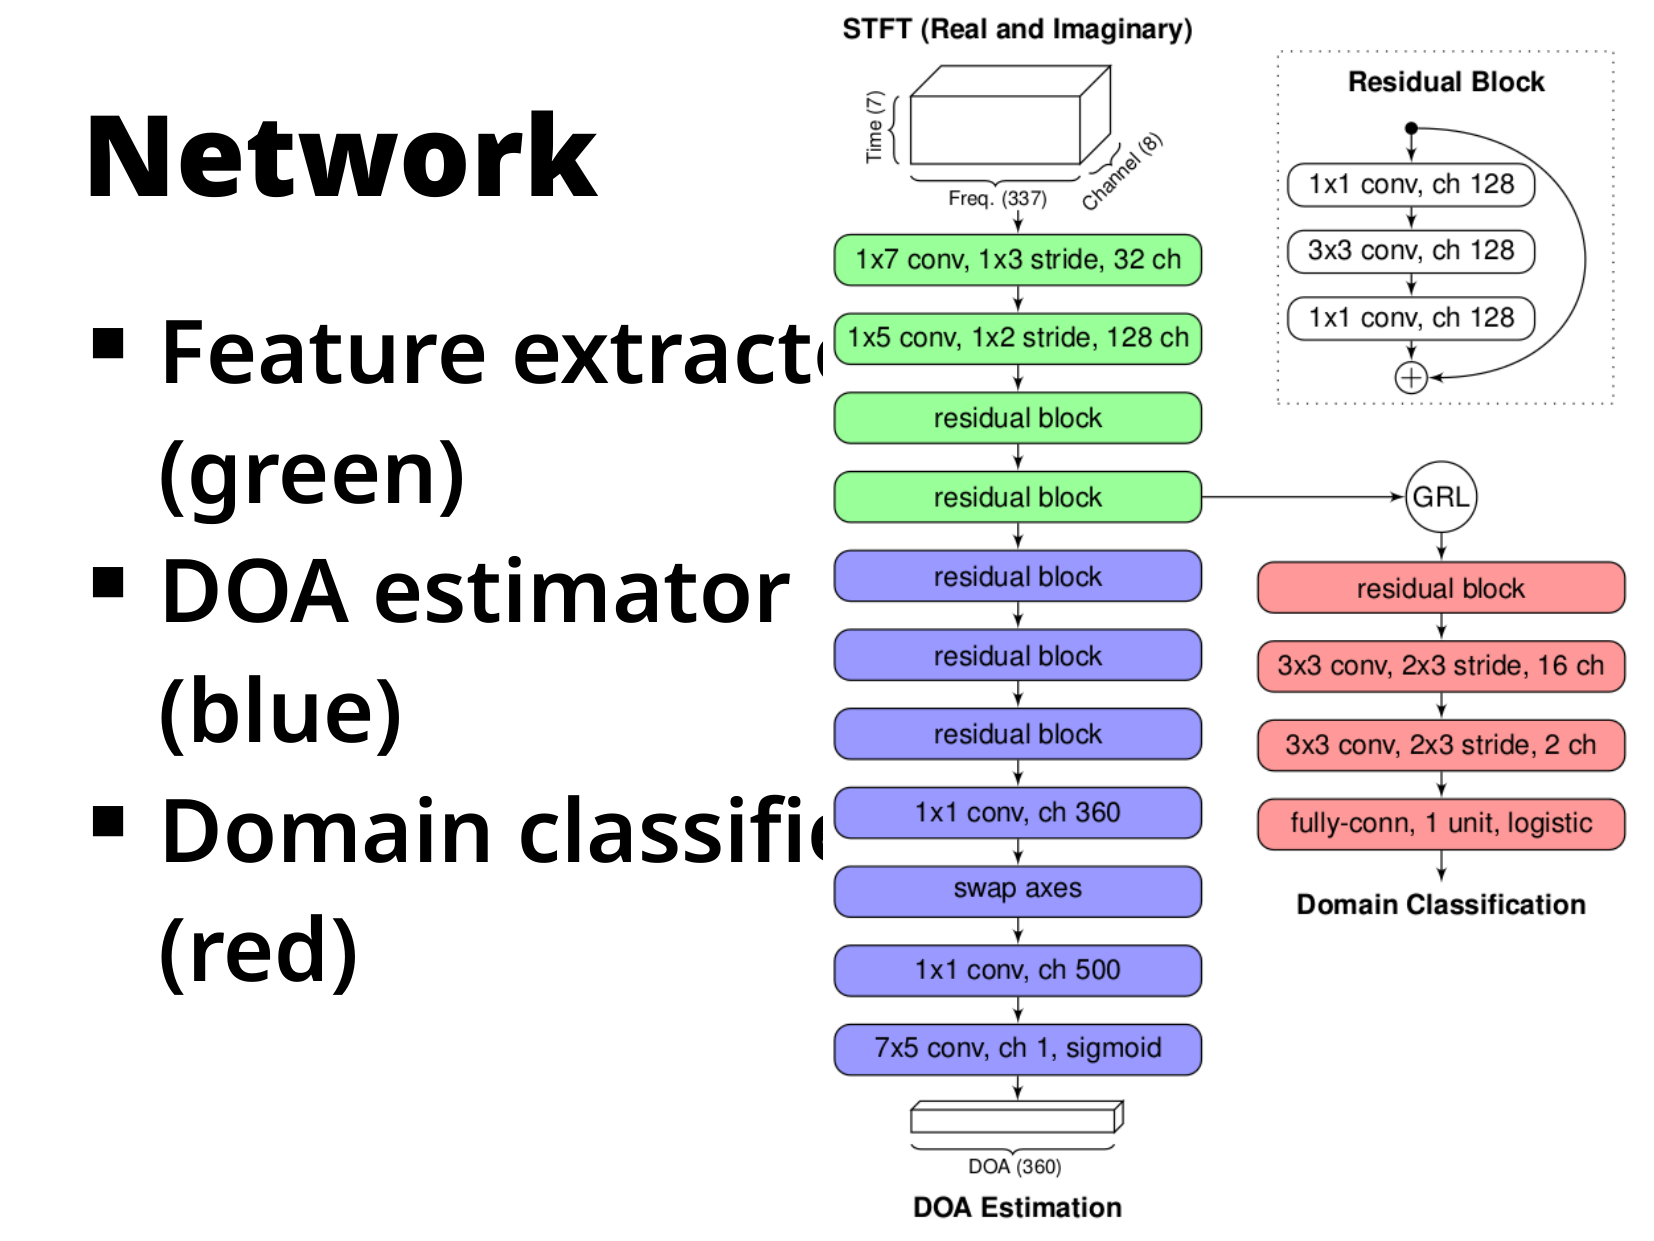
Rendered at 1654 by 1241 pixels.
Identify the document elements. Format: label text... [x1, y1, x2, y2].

title Network [82, 49, 823, 257]
list Feature extractor (green) DOA estimator (blue) Domain classifier (red) [82, 290, 823, 1010]
picture [823, 8, 1636, 1229]
